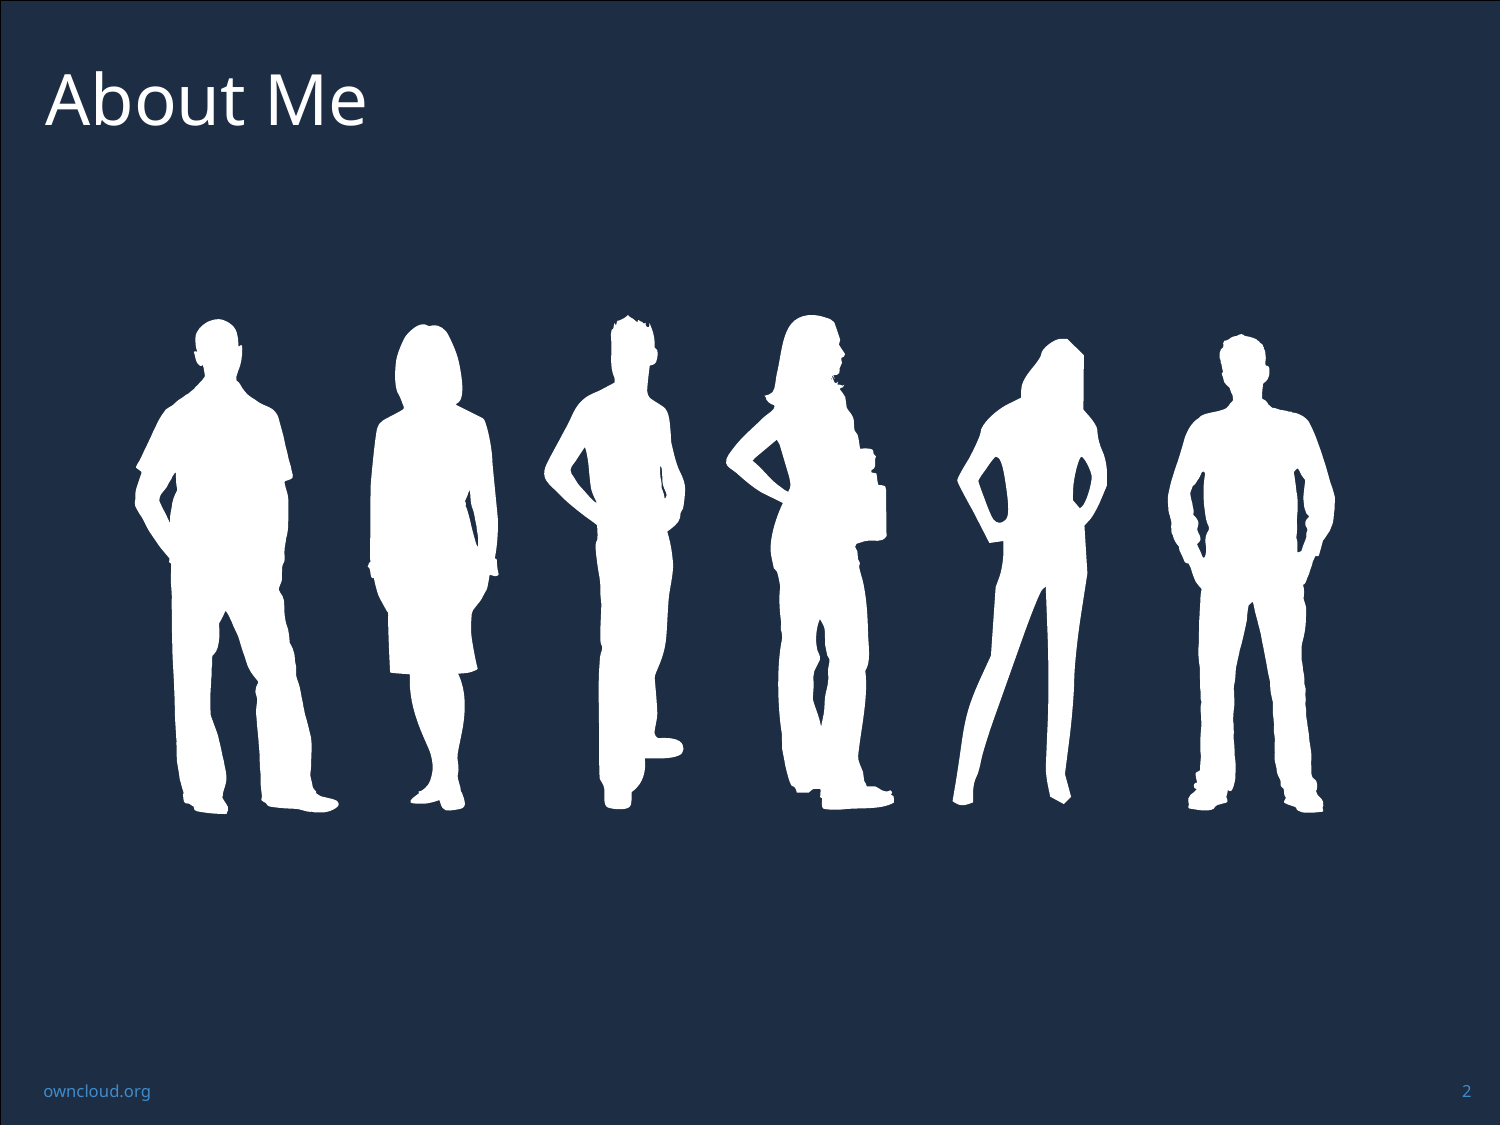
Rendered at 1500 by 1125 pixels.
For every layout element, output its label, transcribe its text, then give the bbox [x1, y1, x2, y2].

title About Me [45, 3, 1396, 192]
picture [134, 314, 1336, 815]
